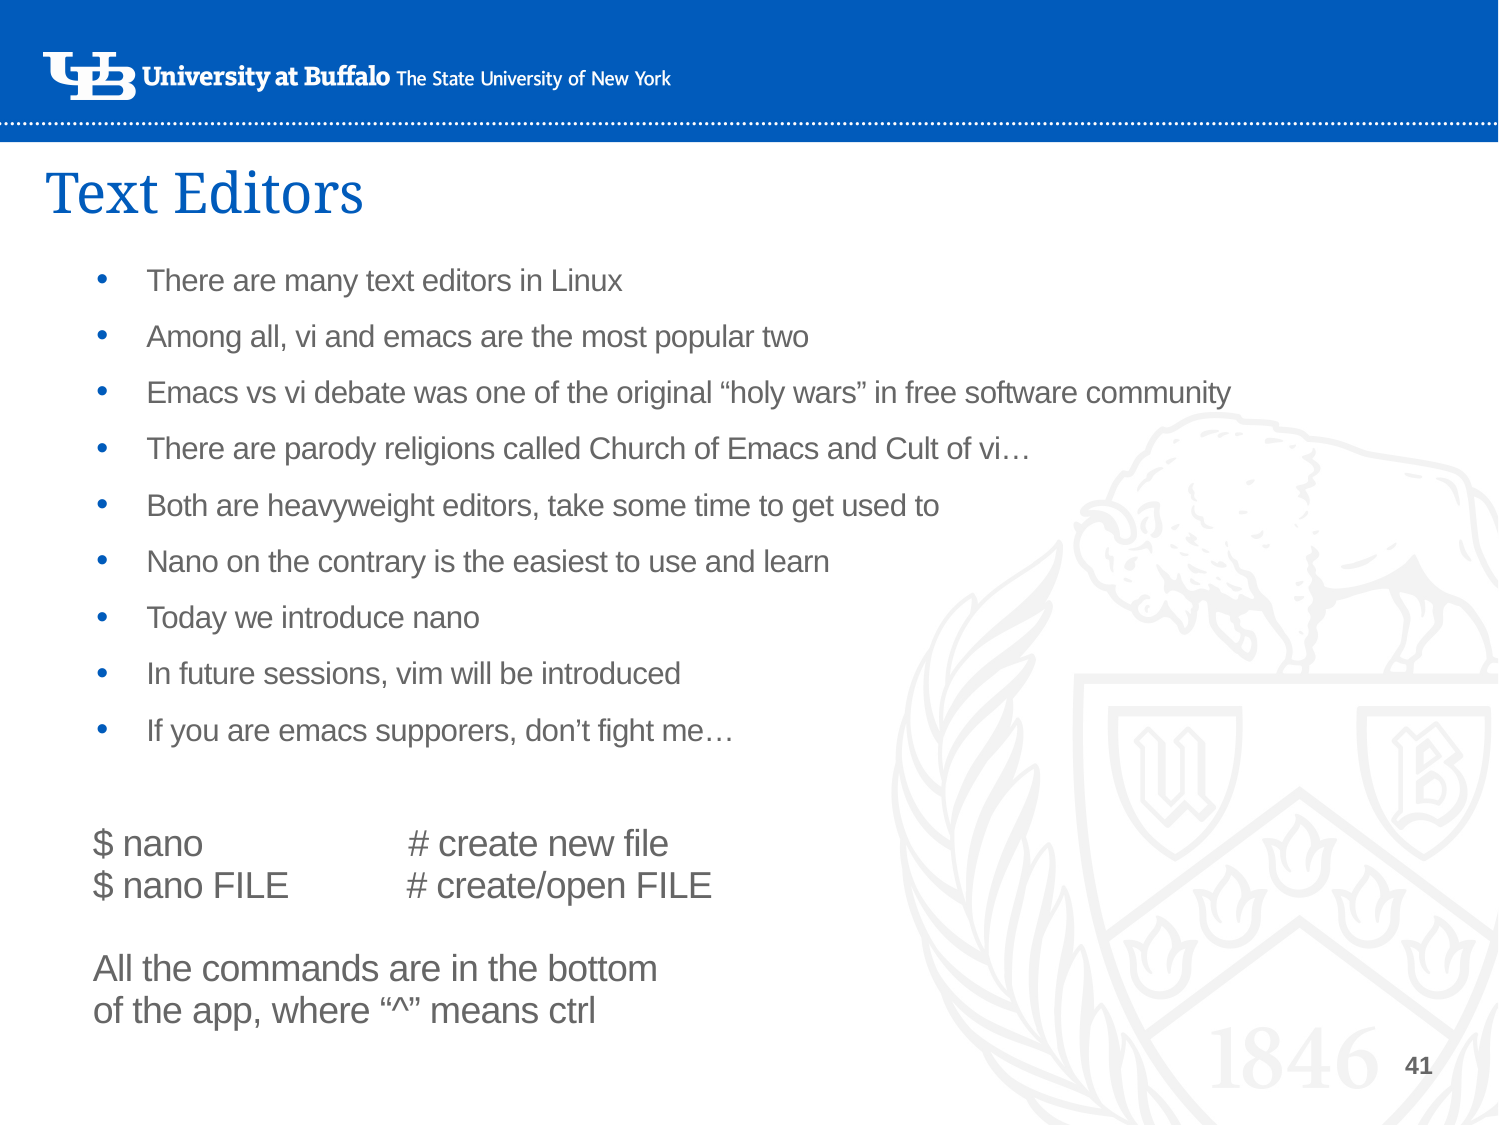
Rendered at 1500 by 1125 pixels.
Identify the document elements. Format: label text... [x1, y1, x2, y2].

title Text Editors [30, 153, 1387, 232]
text_box All the commands are in the bottom of the app, where “^” means ctrl [78, 939, 709, 1039]
text_box $ nano # create new file $ nano FILE # create/open FILE [78, 815, 799, 926]
picture [0, 0, 1499, 1125]
list There are many text editors in Linux Among all, vi and emacs are the most popular two Emacs vs vi debate was one of the original “holy wars” in free software community There are parody religions called Church of Emacs and Cult of vi… Both are heavyweight editors, take some time to get used to Nano on the contrary is the easiest to use and learn Today we introduce nano In future sessions, vim will be introduced If you are emacs supporers, don’t fight me… [60, 249, 1306, 796]
